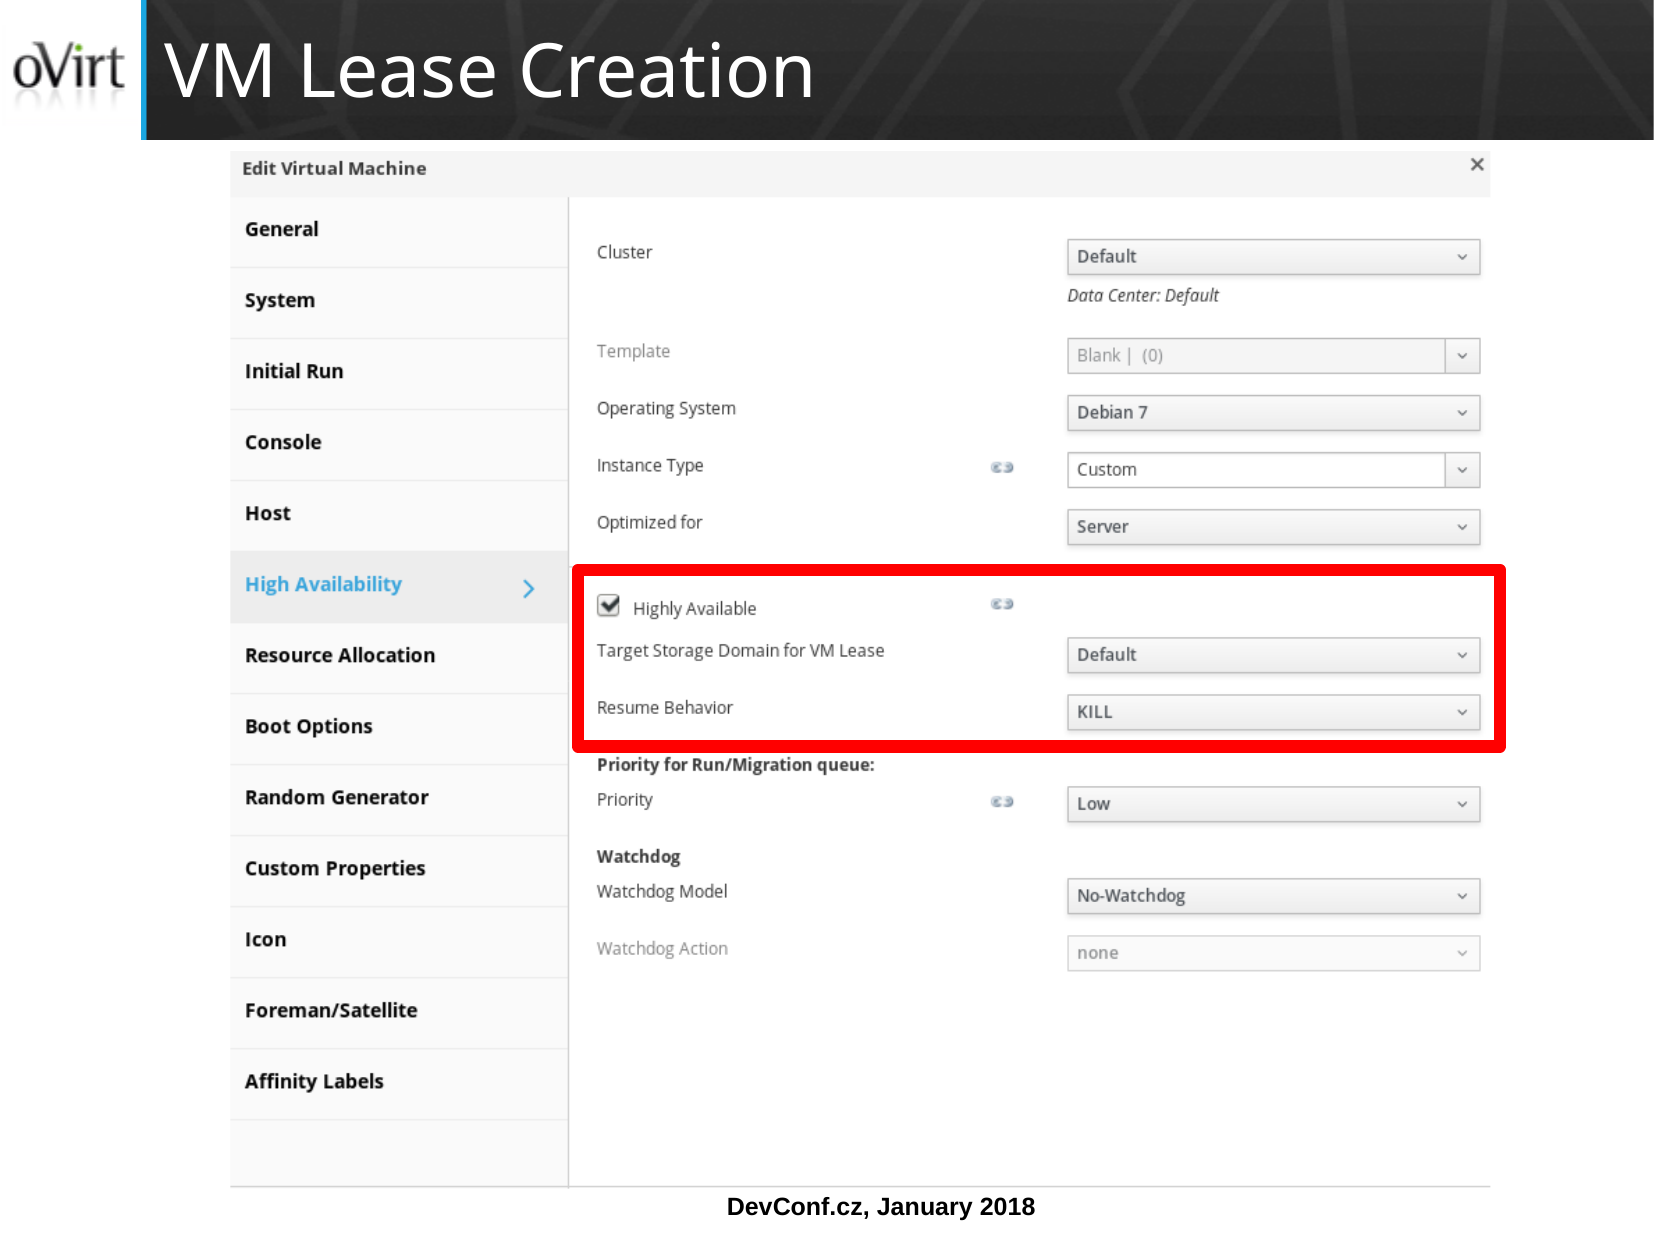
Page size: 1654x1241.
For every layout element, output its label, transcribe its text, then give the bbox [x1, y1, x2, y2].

picture [0, 0, 1654, 140]
picture [584, 576, 1491, 740]
picture [230, 151, 1491, 1193]
title VM Lease Creation [164, 11, 1653, 126]
